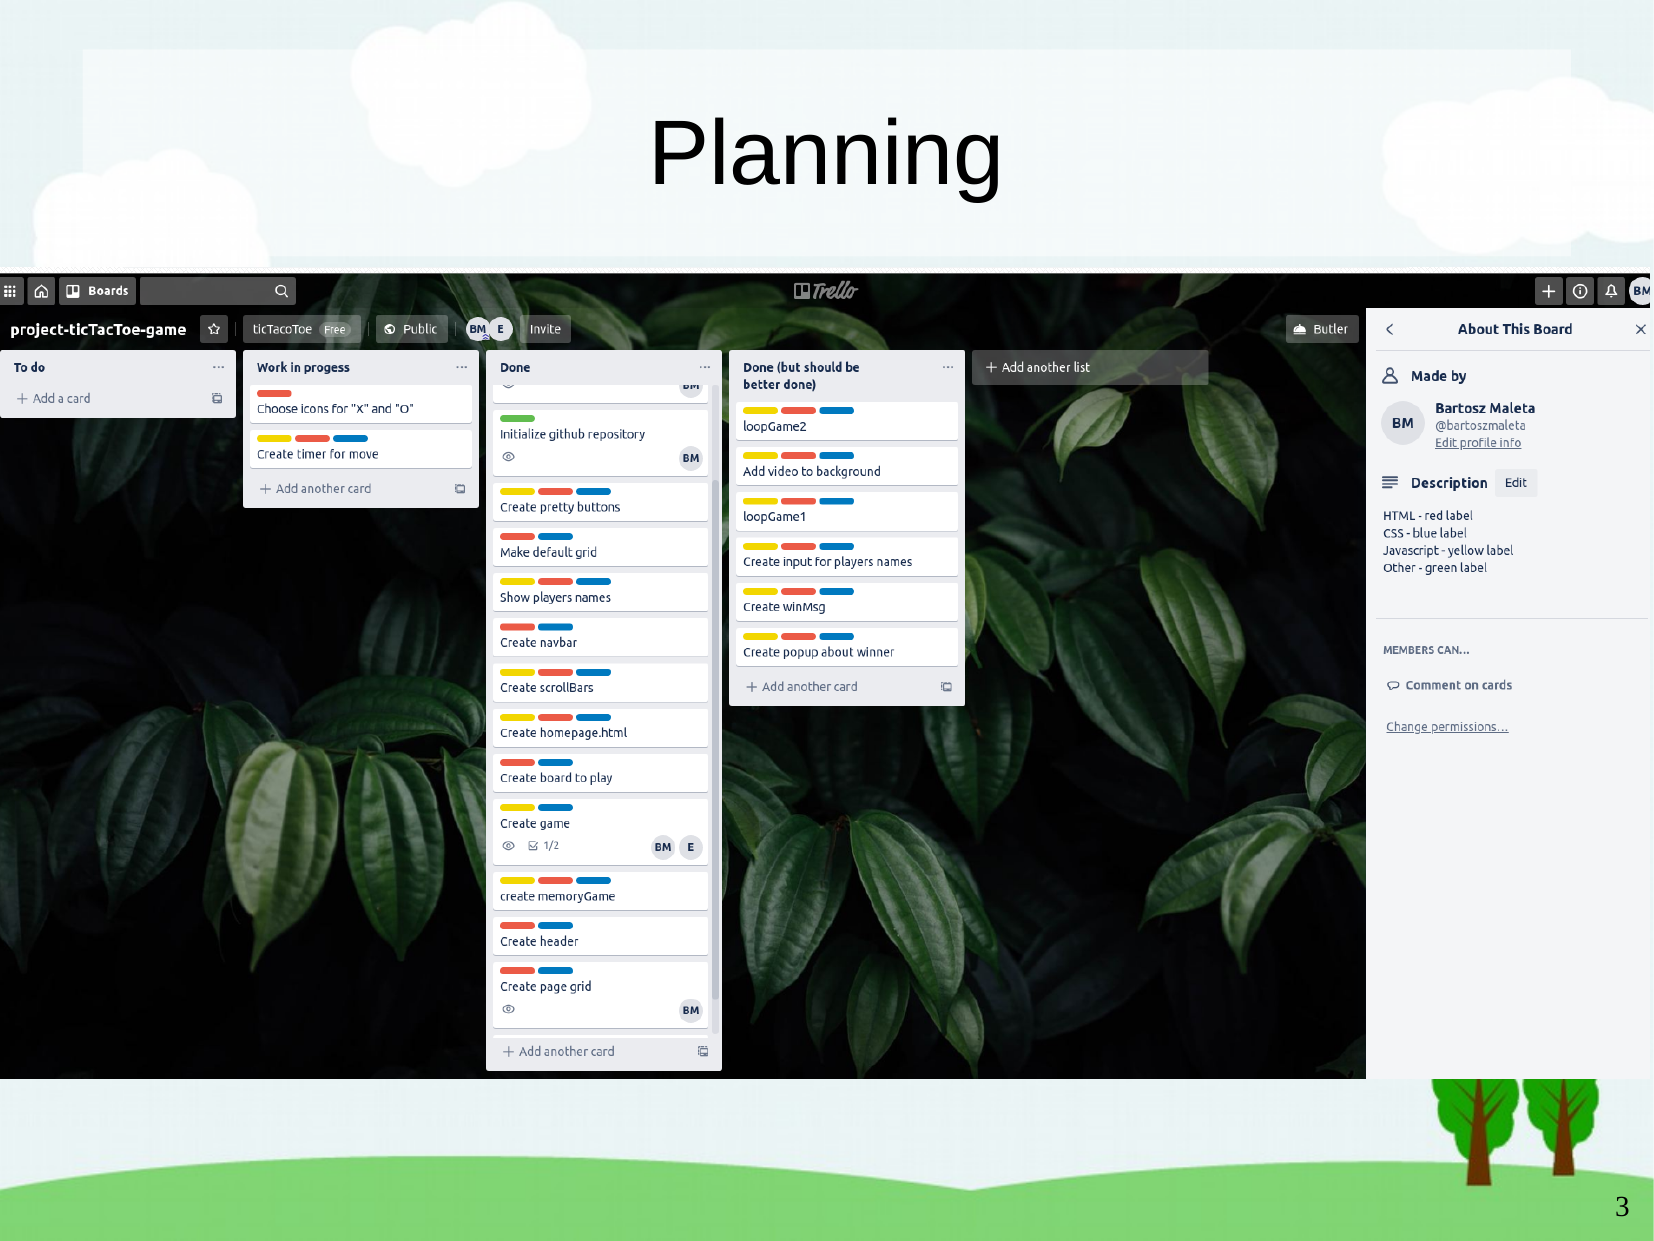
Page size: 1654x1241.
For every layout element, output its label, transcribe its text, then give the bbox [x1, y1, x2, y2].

title Planning [82, 49, 1571, 257]
picture [0, 0, 1654, 1241]
